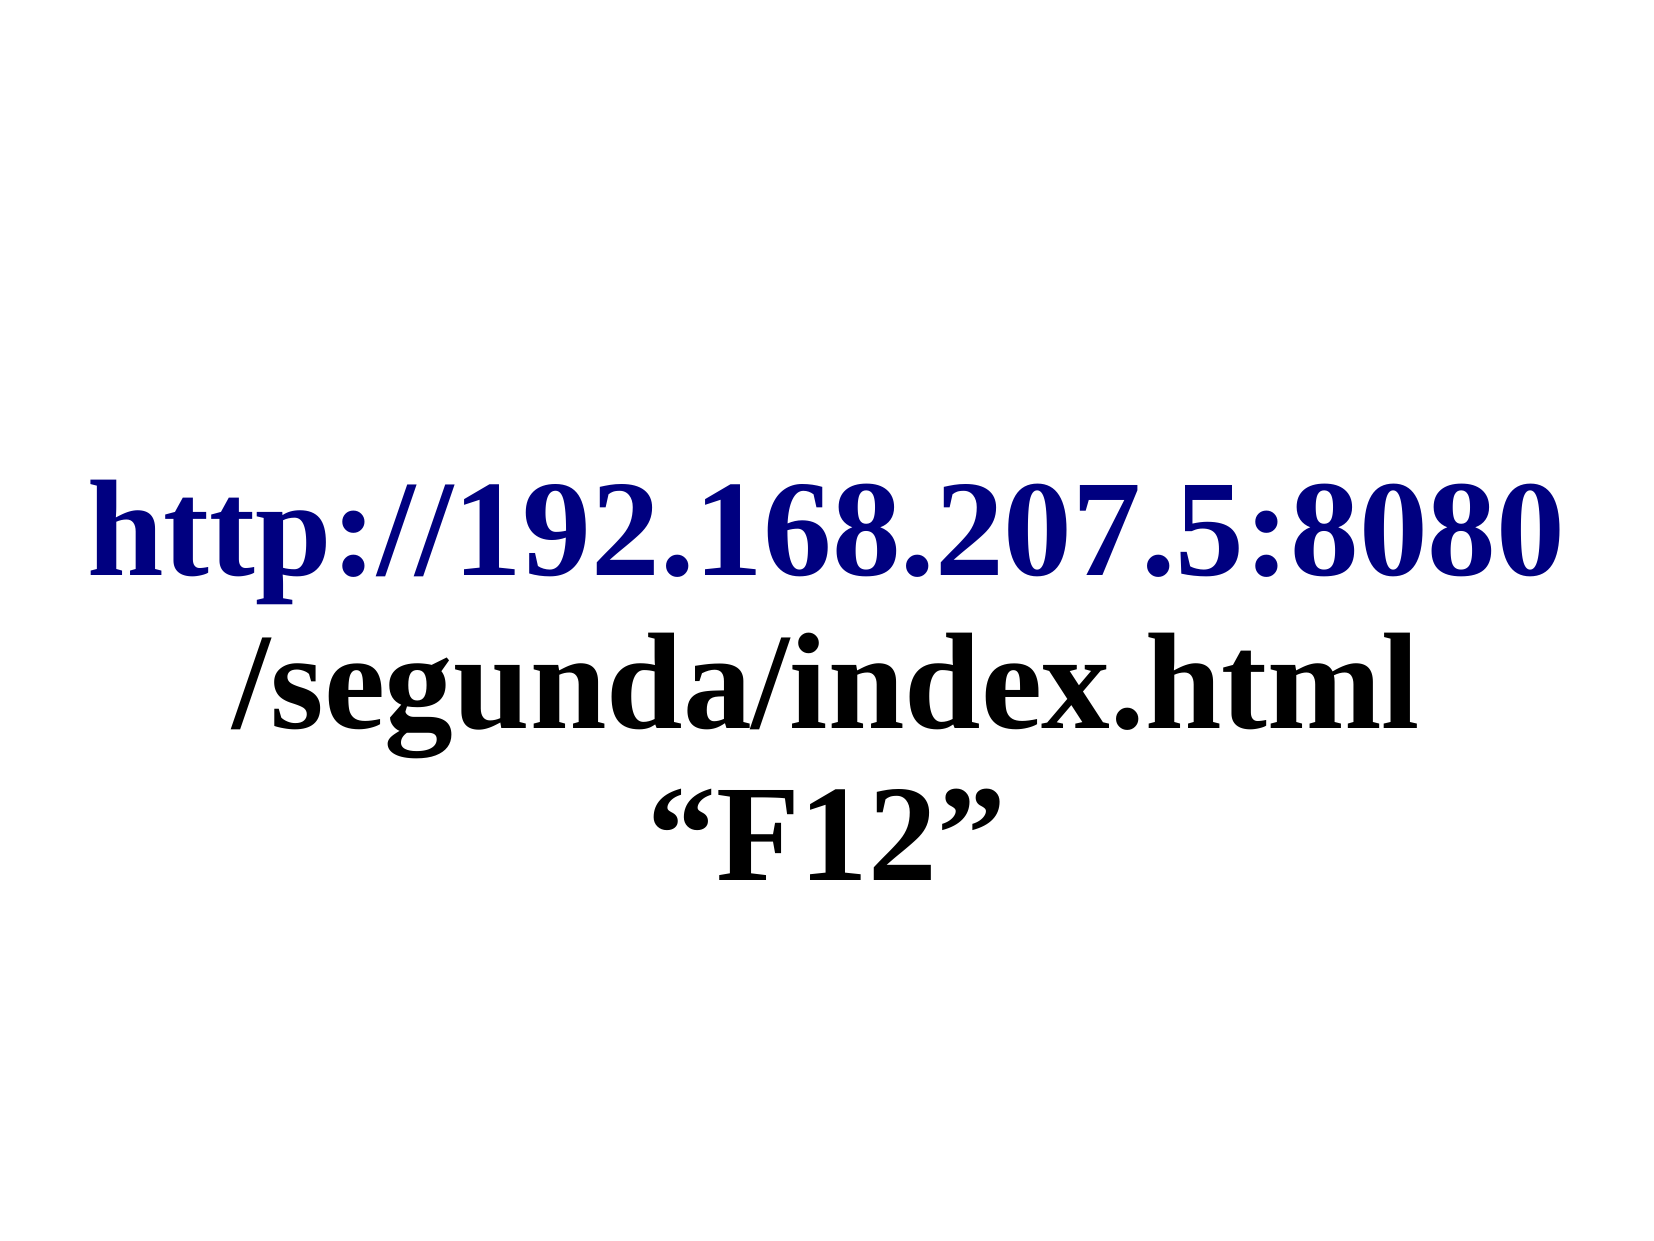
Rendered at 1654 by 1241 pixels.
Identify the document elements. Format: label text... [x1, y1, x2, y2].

subtitle http://192.168.207.5:8080 /segunda/index.html “F12” [82, 49, 1571, 1010]
